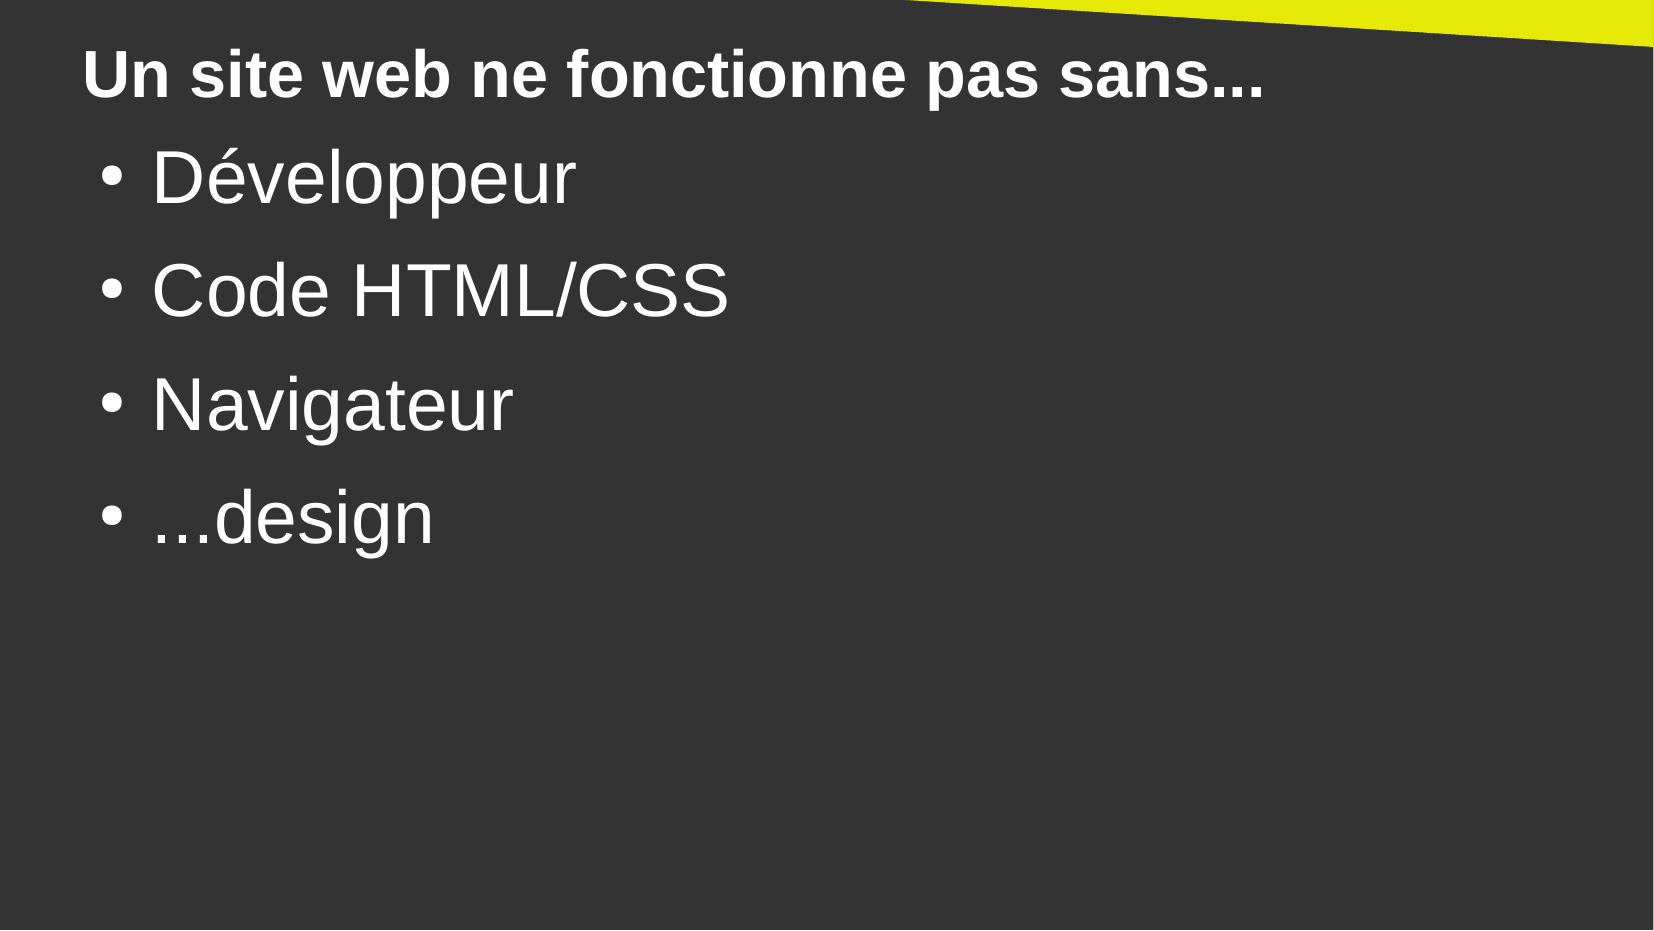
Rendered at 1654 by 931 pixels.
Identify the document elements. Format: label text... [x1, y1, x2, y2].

text_box [905, 0, 1654, 47]
list Développeur Code HTML/CSS Navigateur ...design [80, 135, 1620, 827]
title Un site web ne fonctionne pas sans... [82, 37, 1571, 114]
